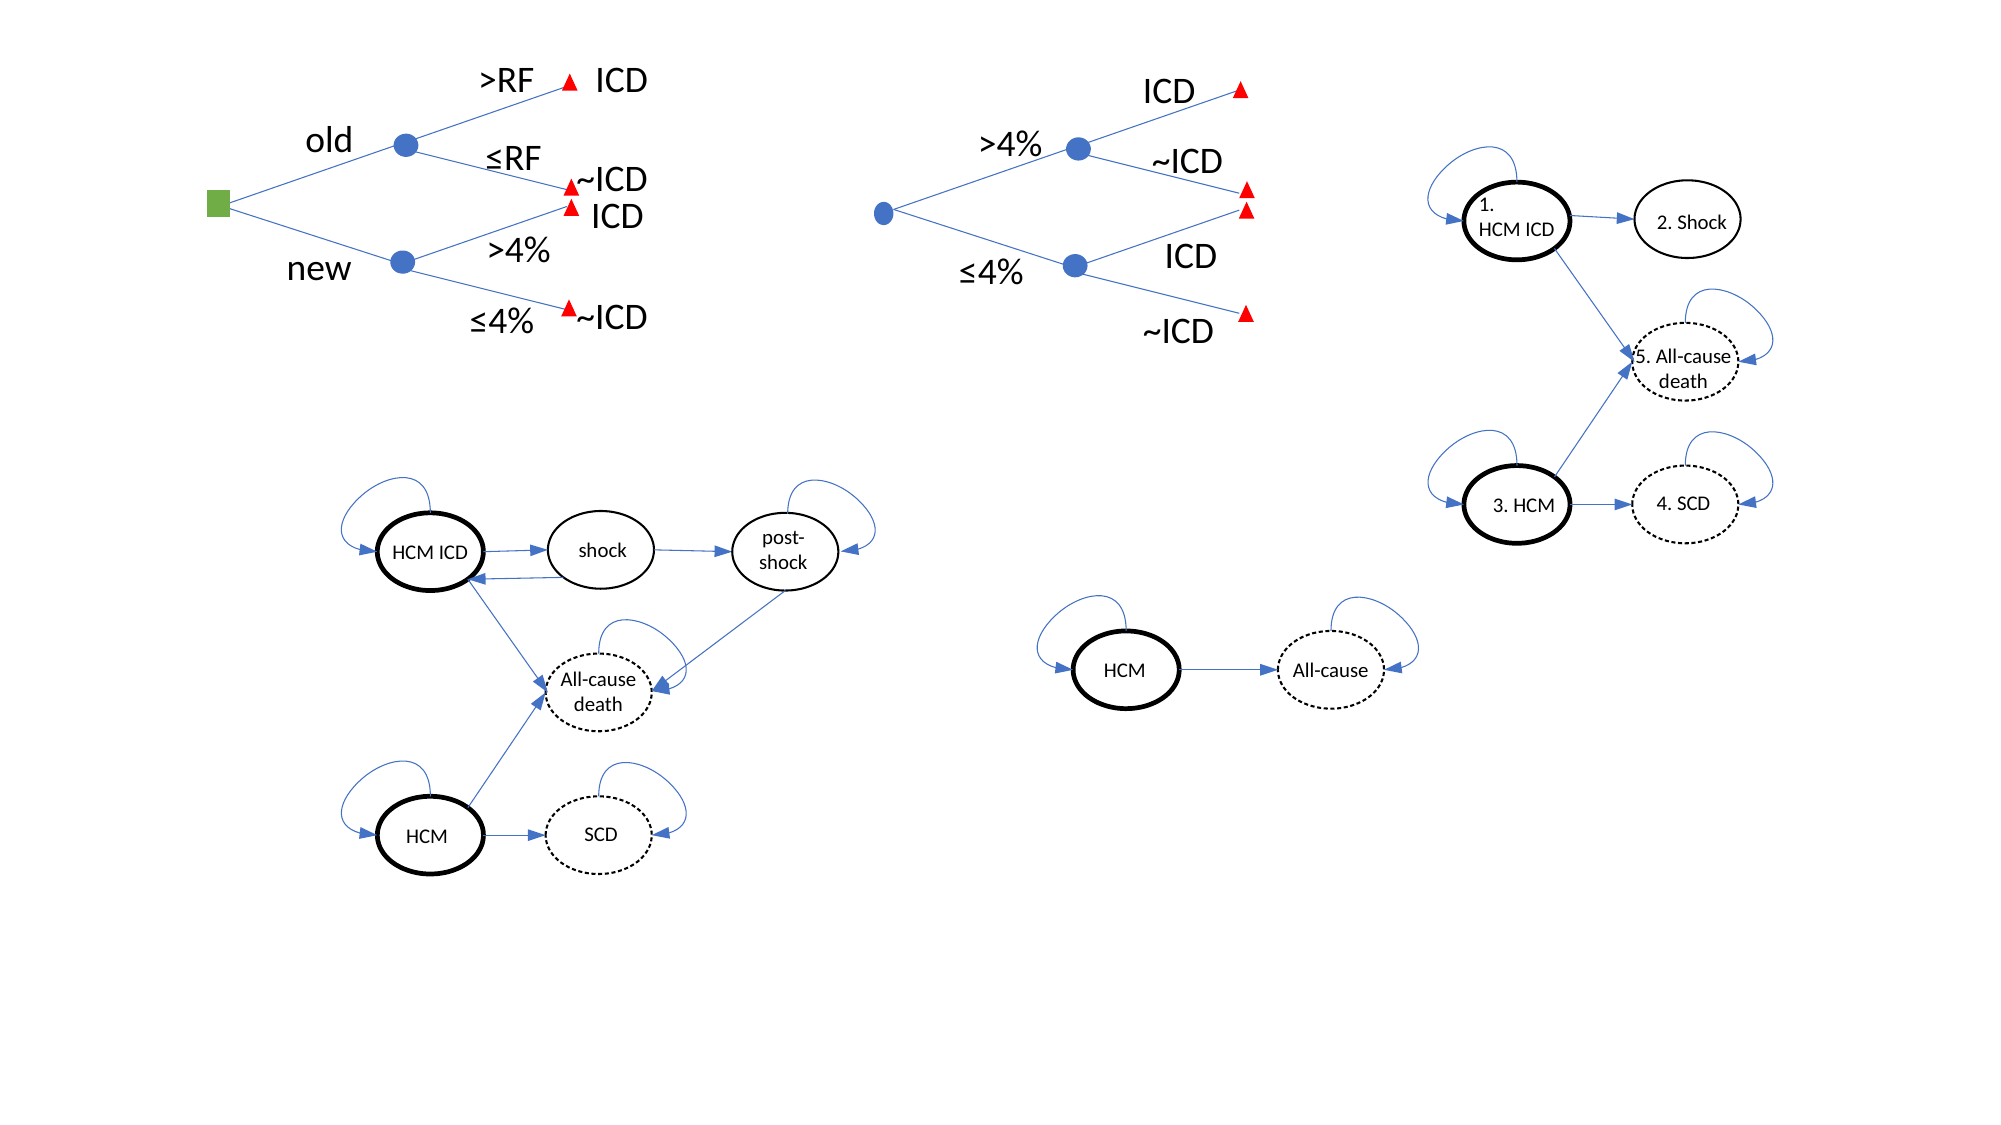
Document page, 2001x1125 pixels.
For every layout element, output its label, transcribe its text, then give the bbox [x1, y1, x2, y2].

text_box ~ICD [1136, 128, 1240, 189]
text_box 2. Shock [1641, 200, 1749, 276]
text_box >4% [962, 111, 1059, 172]
text_box ICD [1128, 58, 1212, 120]
text_box [1073, 630, 1180, 709]
text_box [393, 133, 419, 157]
text_box [1238, 201, 1255, 219]
text_box >4% [471, 217, 567, 278]
text_box [1634, 180, 1734, 238]
text_box [750, 581, 821, 591]
text_box [547, 511, 646, 589]
text_box ICD [580, 47, 664, 109]
text_box All-cause death [545, 658, 652, 724]
text_box [1642, 465, 1729, 482]
text_box 1. HCM ICD [1463, 183, 1570, 249]
text_box [385, 572, 476, 591]
text_box [545, 796, 646, 875]
text_box [1239, 181, 1255, 199]
text_box [563, 198, 580, 216]
text_box [207, 190, 230, 217]
text_box shock [563, 529, 670, 571]
text_box [1062, 254, 1088, 278]
text_box [1463, 465, 1563, 544]
text_box HCM [1088, 649, 1164, 691]
text_box [1480, 249, 1554, 260]
text_box SCD [569, 813, 676, 854]
text_box [1632, 483, 1732, 544]
text_box [1646, 322, 1724, 335]
text_box 4. SCD [1641, 482, 1748, 523]
text_box [390, 250, 416, 274]
text_box [1066, 137, 1091, 161]
text_box ~ICD [561, 146, 664, 207]
text_box [1238, 304, 1254, 322]
text_box 5. All-cause death [1620, 335, 1749, 426]
text_box HCM ICD [377, 531, 484, 572]
text_box [563, 178, 580, 196]
text_box old [290, 107, 370, 169]
text_box [1286, 691, 1376, 709]
text_box ≤RF [470, 125, 558, 187]
text_box [385, 512, 476, 531]
text_box ICD [1149, 223, 1233, 284]
text_box post-shock [744, 515, 851, 581]
text_box [1286, 630, 1376, 649]
text_box [561, 73, 578, 91]
text_box HCM [391, 814, 498, 856]
text_box [561, 299, 577, 317]
text_box [574, 653, 624, 658]
text_box ~ICD [1128, 298, 1231, 360]
text_box [874, 201, 894, 226]
text_box ICD [576, 183, 660, 245]
text_box new [271, 235, 368, 297]
text_box ≤4% [944, 239, 1040, 300]
text_box >RF [463, 47, 551, 109]
text_box ≤4% [454, 288, 551, 349]
text_box [732, 527, 744, 577]
text_box [567, 724, 630, 732]
text_box All-cause [1277, 649, 1385, 691]
text_box [1232, 81, 1249, 99]
text_box 3. HCM [1477, 484, 1584, 525]
text_box [377, 796, 476, 875]
text_box ~ICD [561, 284, 664, 346]
